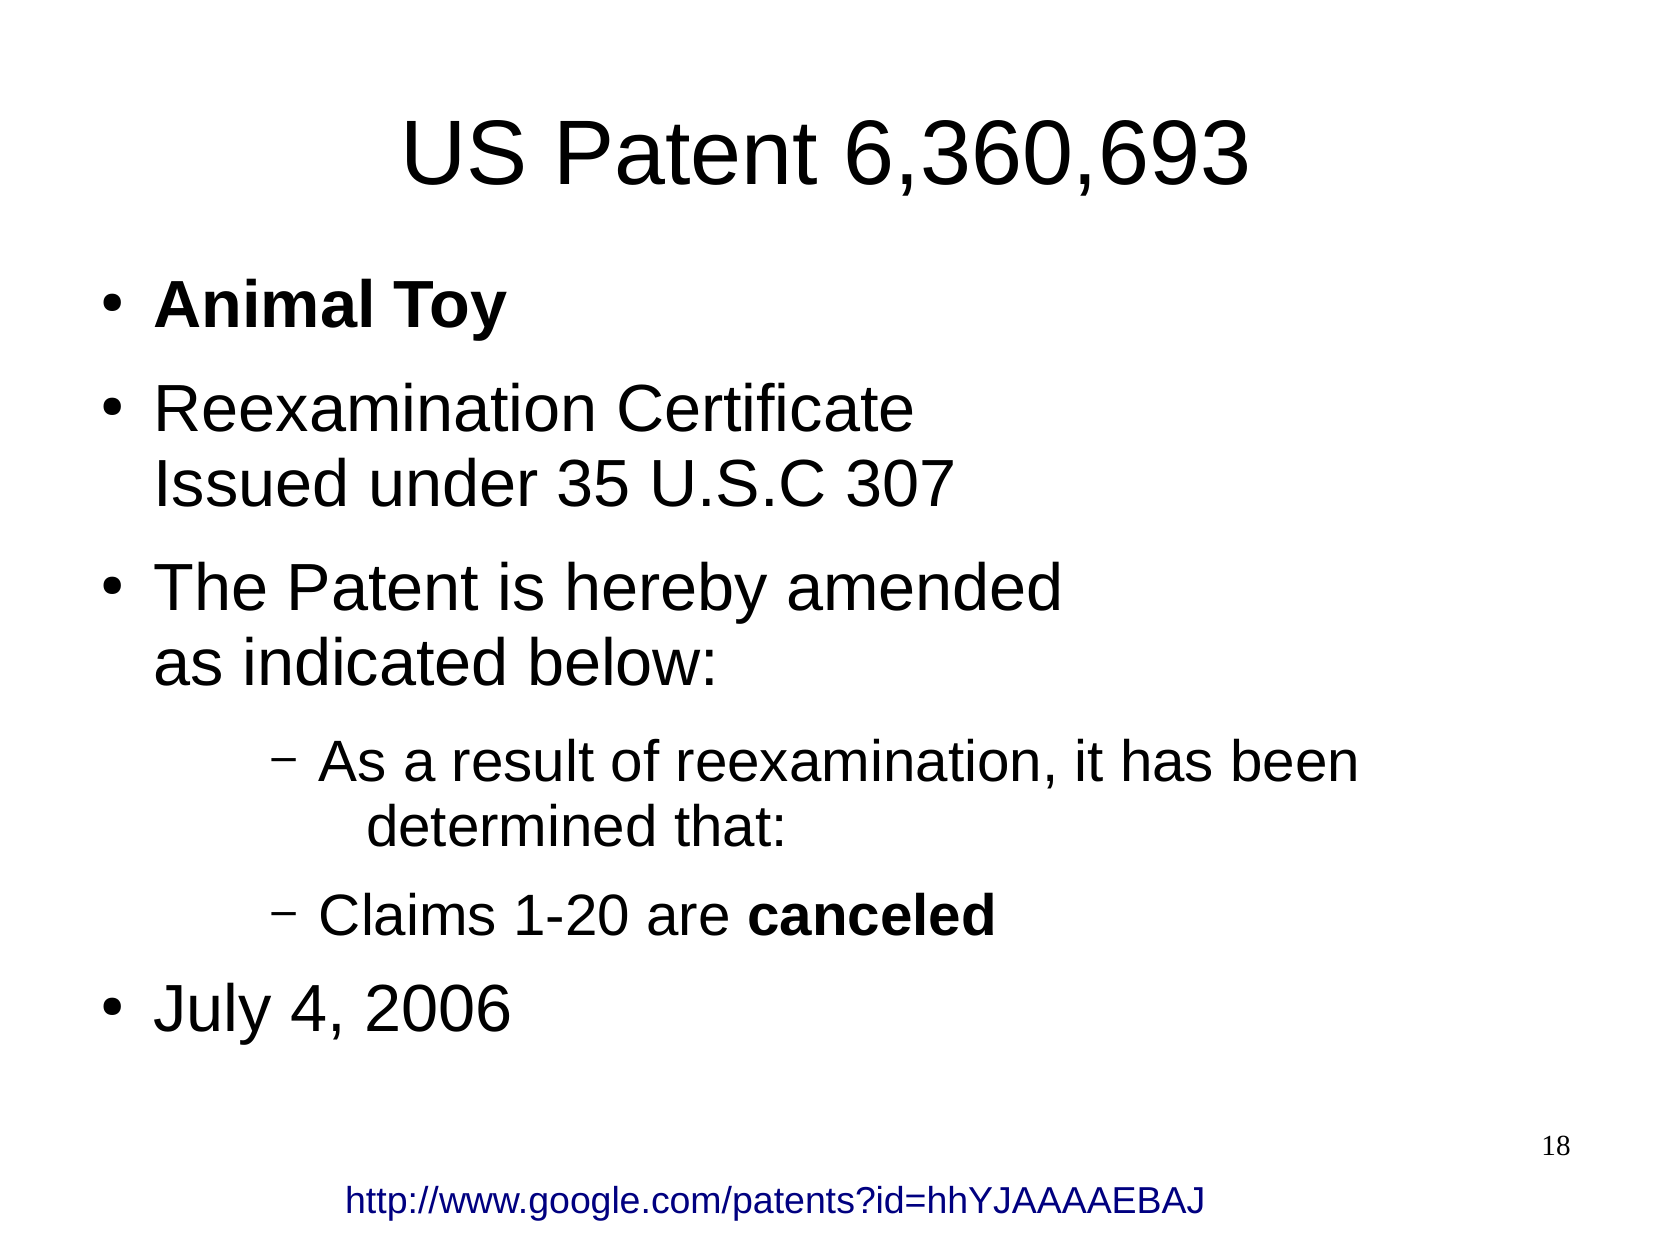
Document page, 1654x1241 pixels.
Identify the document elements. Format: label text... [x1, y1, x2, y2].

title US Patent 6,360,693 [82, 56, 1571, 250]
text_box http://www.google.com/patents?id=hhYJAAAAEBAJ [330, 1172, 1388, 1229]
list Animal Toy Reexamination Certificate Issued under 35 U.S.C 307 The Patent is hereby amended as indicated below: As a result of reexamination, it has been determined that: Claims 1-20 are canceled July 4, 2006 [82, 266, 1571, 1047]
